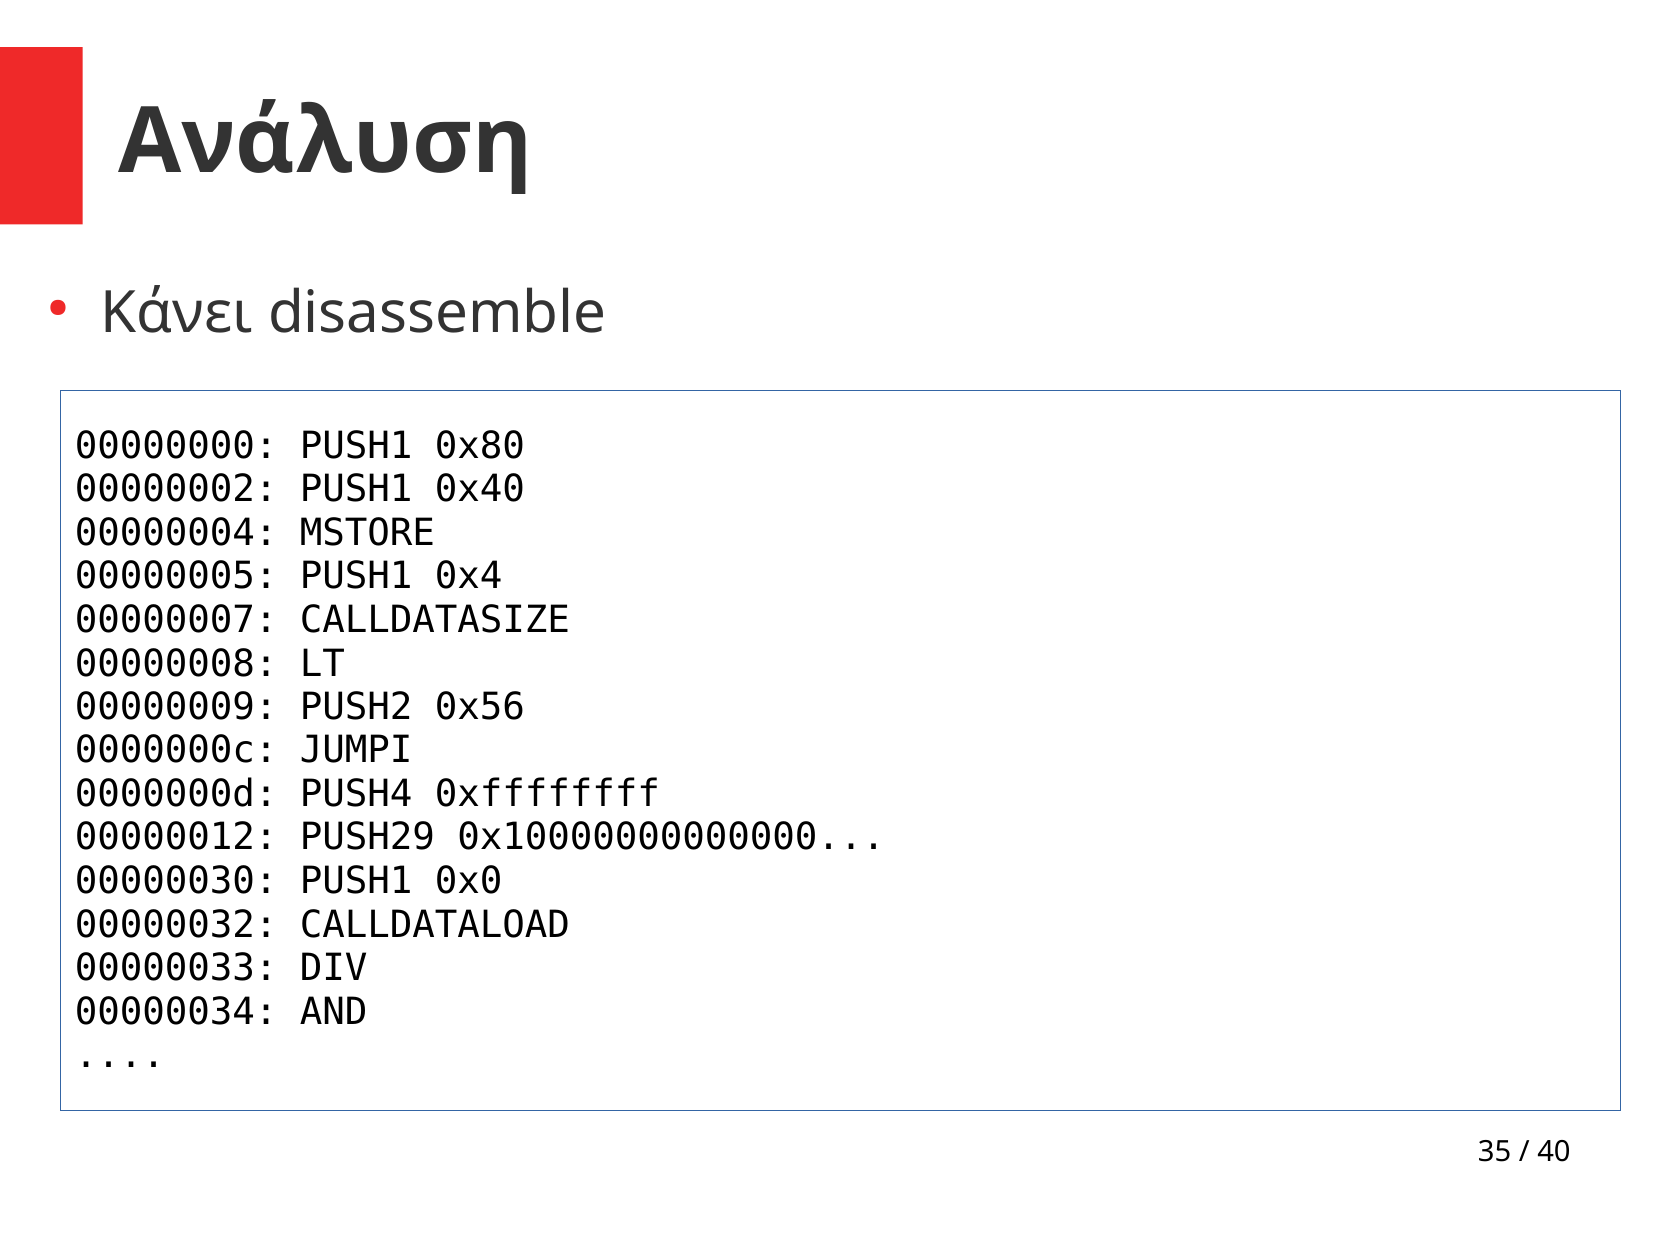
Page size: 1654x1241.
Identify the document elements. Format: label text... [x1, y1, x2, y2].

text_box 00000000: PUSH1 0x80 00000002: PUSH1 0x40 00000004: MSTORE 00000005: PUSH1 0x4 00000007: CALLDATASIZE 00000008: LT 00000009: PUSH2 0x56 0000000c: JUMPI 0000000d: PUSH4 0xffffffff 00000012: PUSH29 0x10000000000000... 00000030: PUSH1 0x0 00000032: CALLDATALOAD 00000033: DIV 00000034: AND .... [60, 390, 1621, 1111]
title Ανάλυση [118, 33, 1571, 241]
list Κάνει disassemble [30, 270, 1621, 376]
